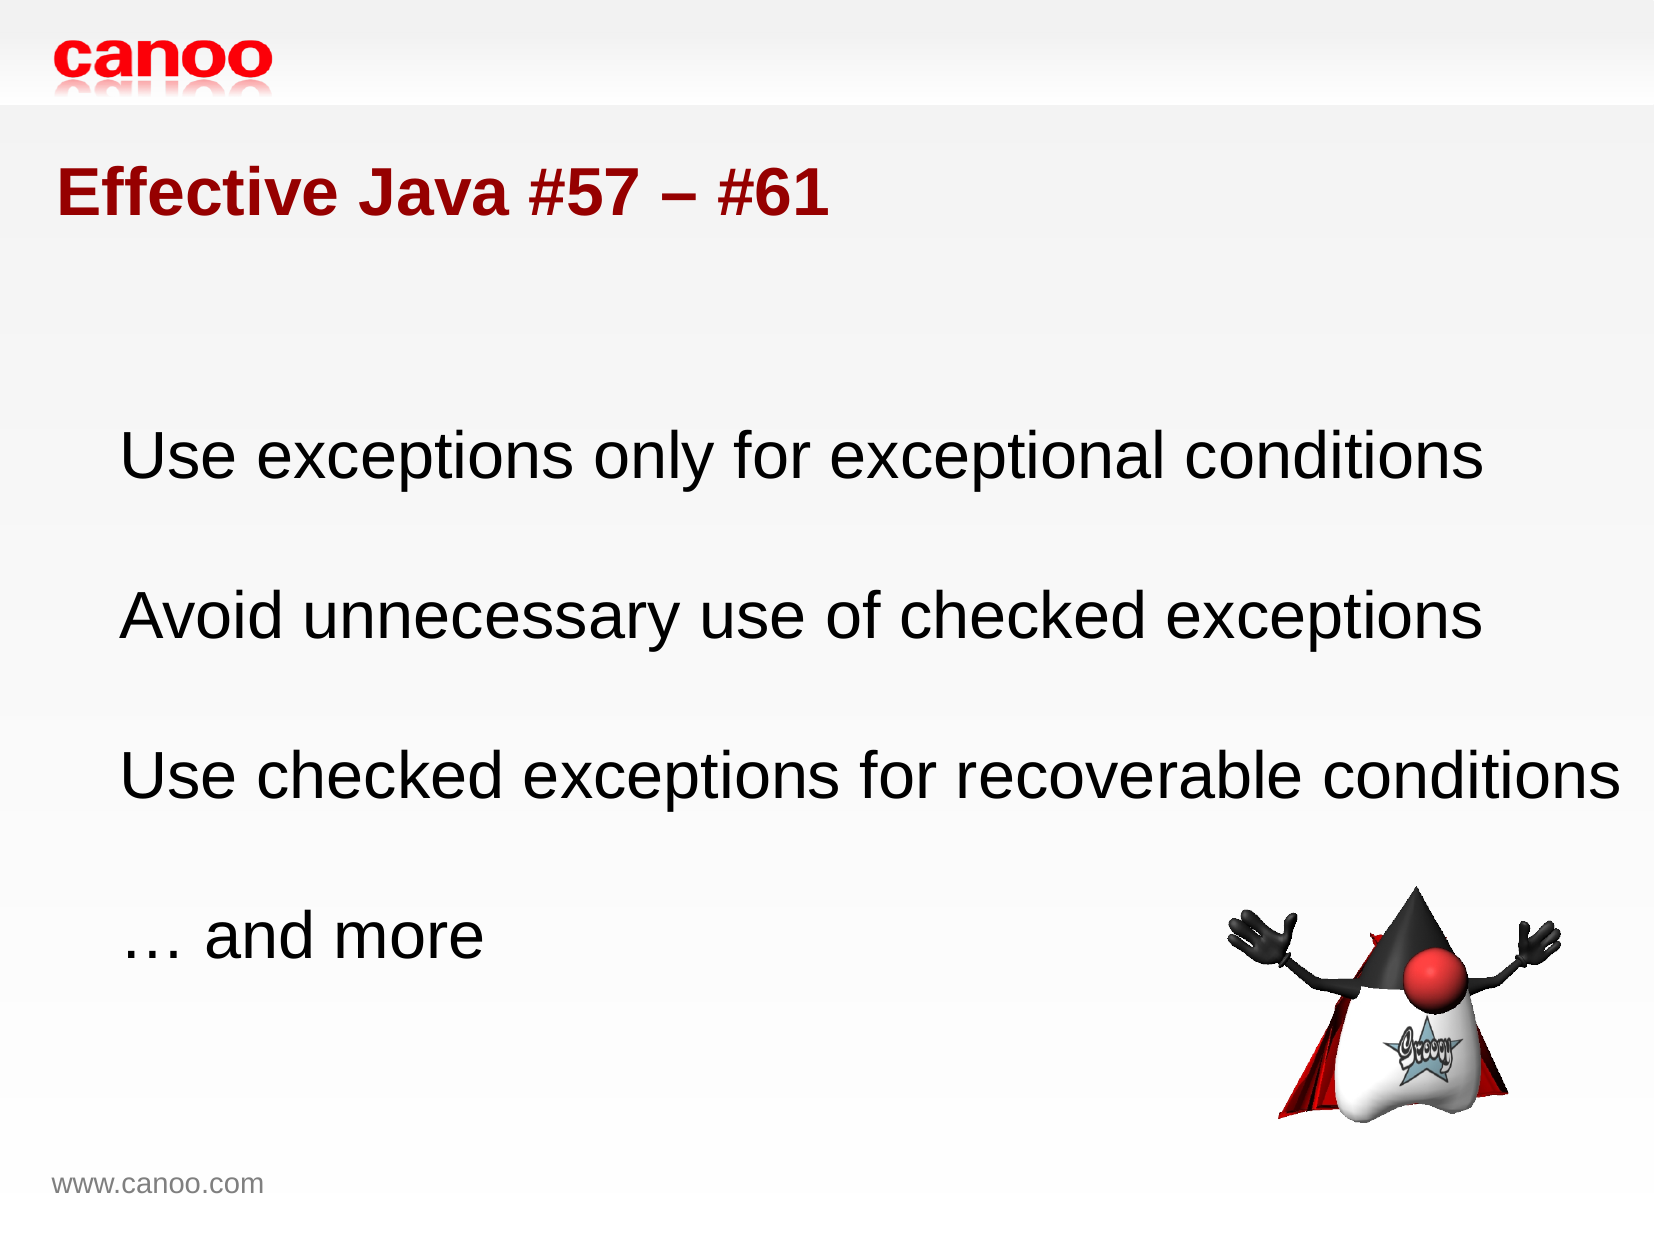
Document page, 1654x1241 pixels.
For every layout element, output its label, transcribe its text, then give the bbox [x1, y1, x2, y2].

title Effective Java #57 – #61 [48, 138, 1609, 238]
picture [1200, 862, 1601, 1163]
text_box Use exceptions only for exceptional conditions Avoid unnecessary use of checked exceptions Use checked exceptions for recoverable conditions … and more [119, 282, 1654, 1102]
picture [51, 37, 273, 119]
